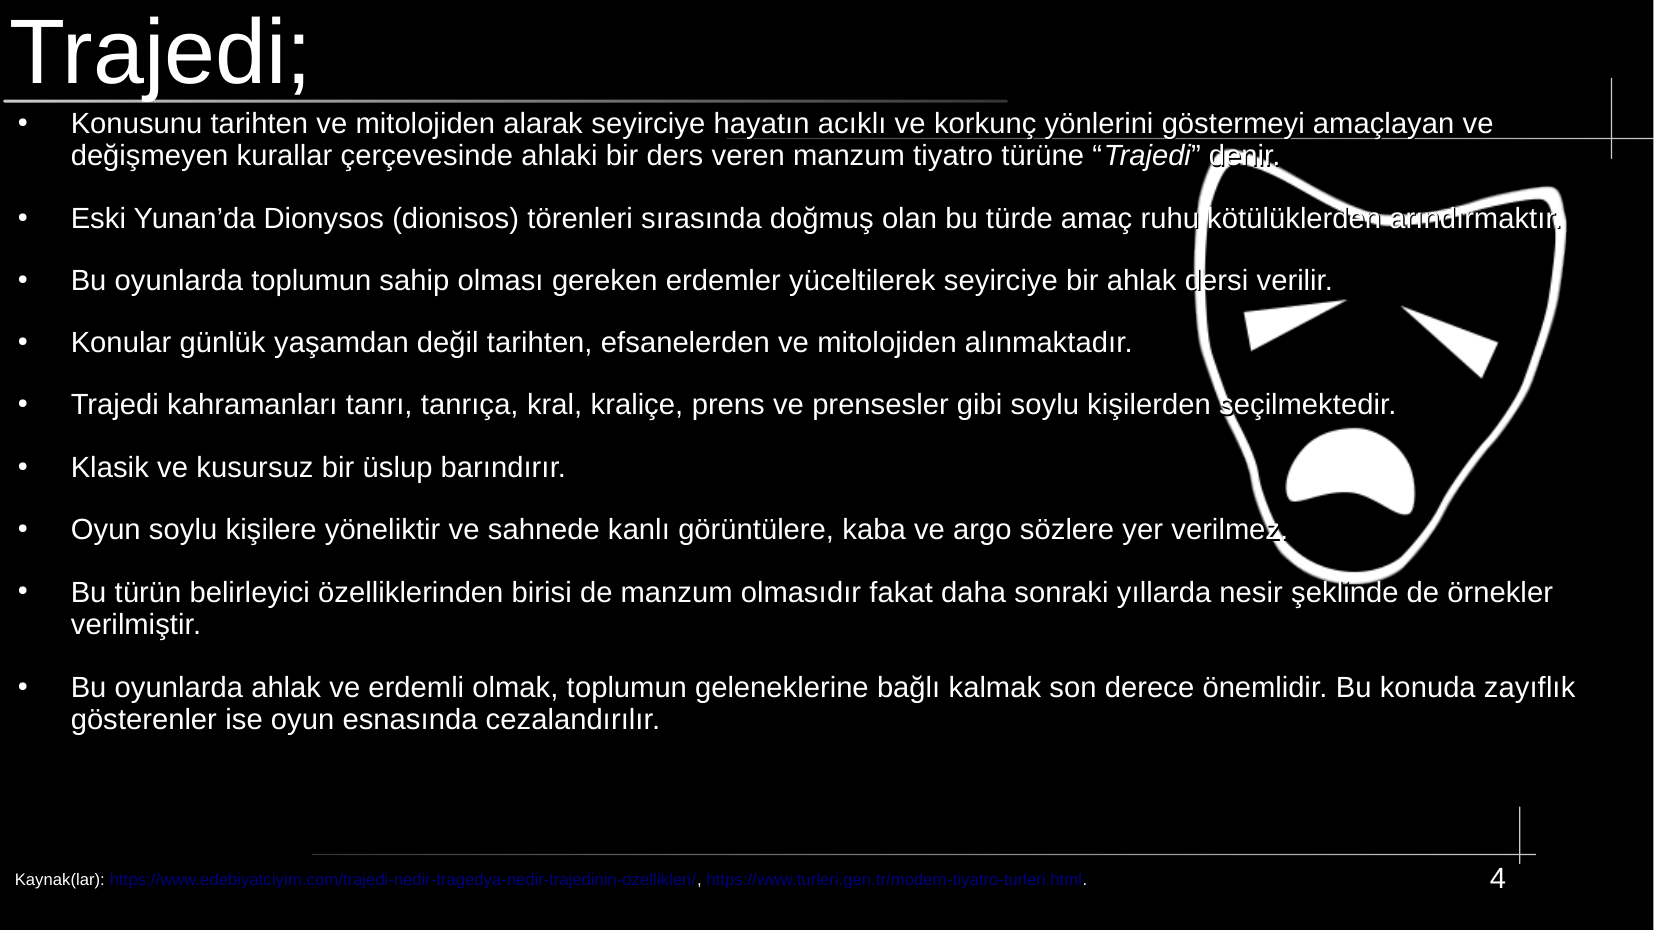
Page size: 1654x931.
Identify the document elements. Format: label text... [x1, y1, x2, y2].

list Konusunu tarihten ve mitolojiden alarak seyirciye hayatın acıklı ve korkunç yönlerini göstermeyi amaçlayan ve değişmeyen kurallar çerçevesinde ahlaki bir ders veren manzum tiyatro türüne “Trajedi” denir. Eski Yunan’da Dionysos (dionisos) törenleri sırasında doğmuş olan bu türde amaç ruhu kötülüklerden arındırmaktır. Bu oyunlarda toplumun sahip olması gereken erdemler yüceltilerek seyirciye bir ahlak dersi verilir. Konular günlük yaşamdan değil tarihten, efsanelerden ve mitolojiden alınmaktadır. Trajedi kahramanları tanrı, tanrıça, kral, kraliçe, prens ve prensesler gibi soylu kişilerden seçilmektedir. Klasik ve kusursuz bir üslup barındırır. Oyun soylu kişilere yöneliktir ve sahnede kanlı görüntülere, kaba ve argo sözlere yer verilmez. Bu türün belirleyici özelliklerinden birisi de manzum olmasıdır fakat daha sonraki yıllarda nesir şeklinde de örnekler verilmiştir. Bu oyunlarda ahlak ve erdemli olmak, toplumun geleneklerine bağlı kalmak son derece önemlidir. Bu konuda zayıflık gösterenler ise oyun esnasında cezalandırılır. [0, 106, 1654, 857]
text_box Kaynak(lar): https://www.edebiyatciyim.com/trajedi-nedir-tragedya-nedir-trajedinin-ozellikleri/, https://www.turleri.gen.tr/modern-tiyatro-turleri.html. [0, 862, 1654, 931]
title Trajedi; [10, 0, 1576, 103]
